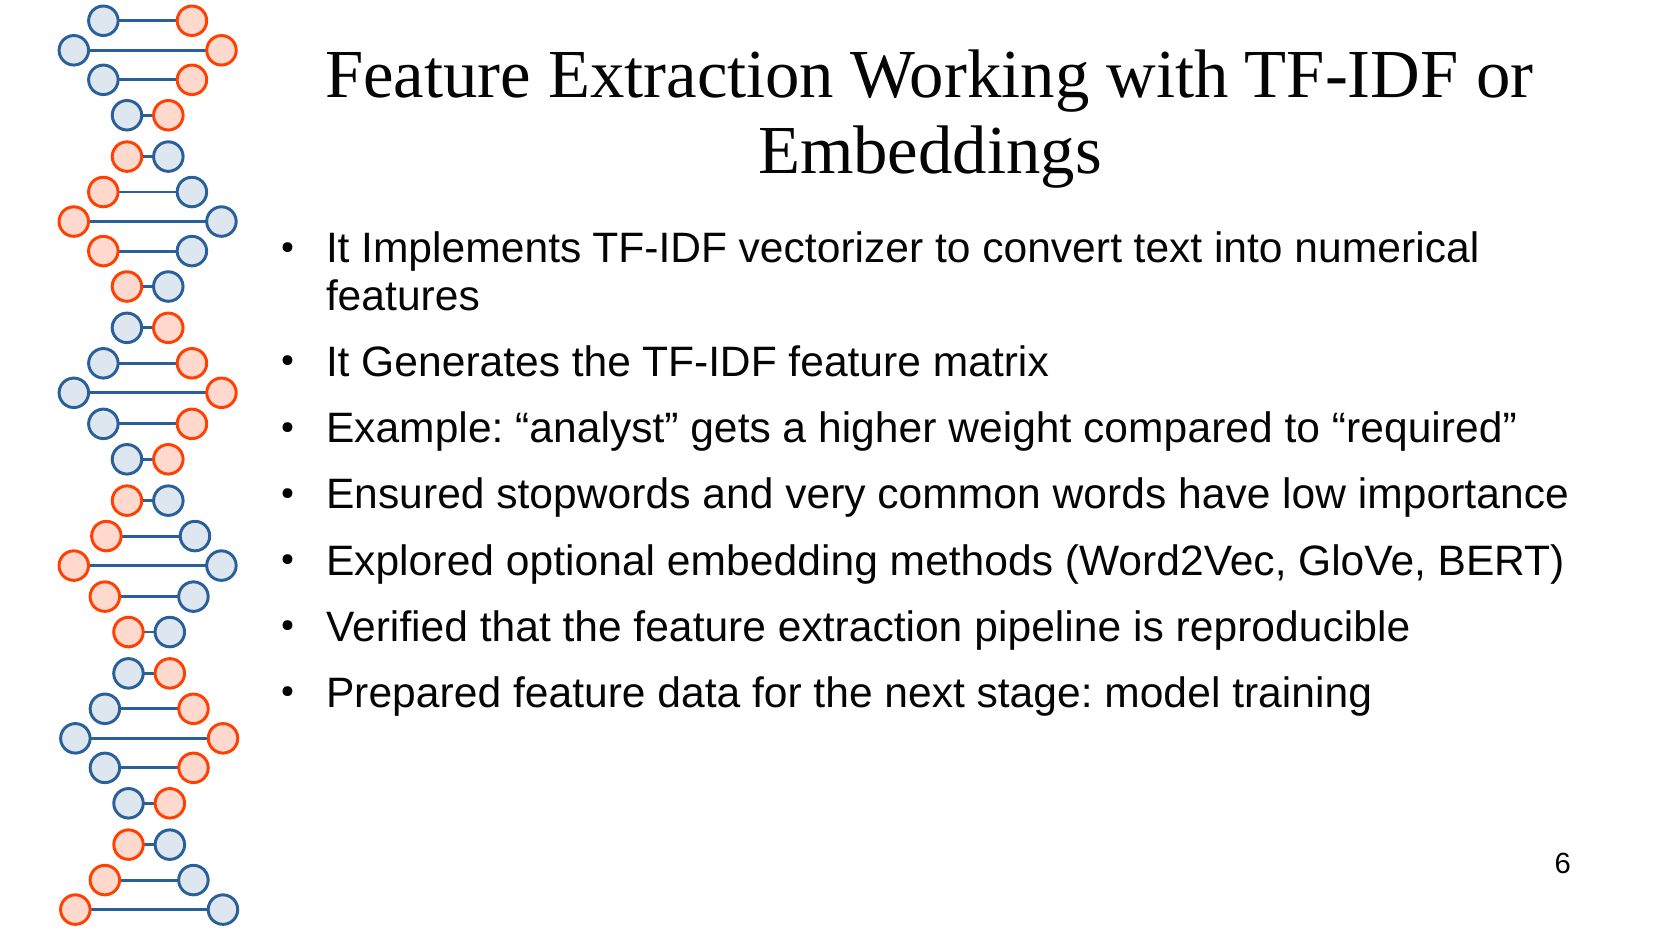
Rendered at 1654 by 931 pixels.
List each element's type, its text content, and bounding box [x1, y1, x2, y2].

list It Implements TF-IDF vectorizer to convert text into numerical features It Generates the TF-IDF feature matrix Example: “analyst” gets a higher weight compared to “required” Ensured stopwords and very common words have low importance Explored optional embedding methods (Word2Vec, GloVe, BERT) Verified that the feature extraction pipeline is reproducible Prepared feature data for the next stage: model training [265, 224, 1595, 764]
title Feature Extraction Working with TF-IDF or Embeddings [265, 35, 1595, 189]
